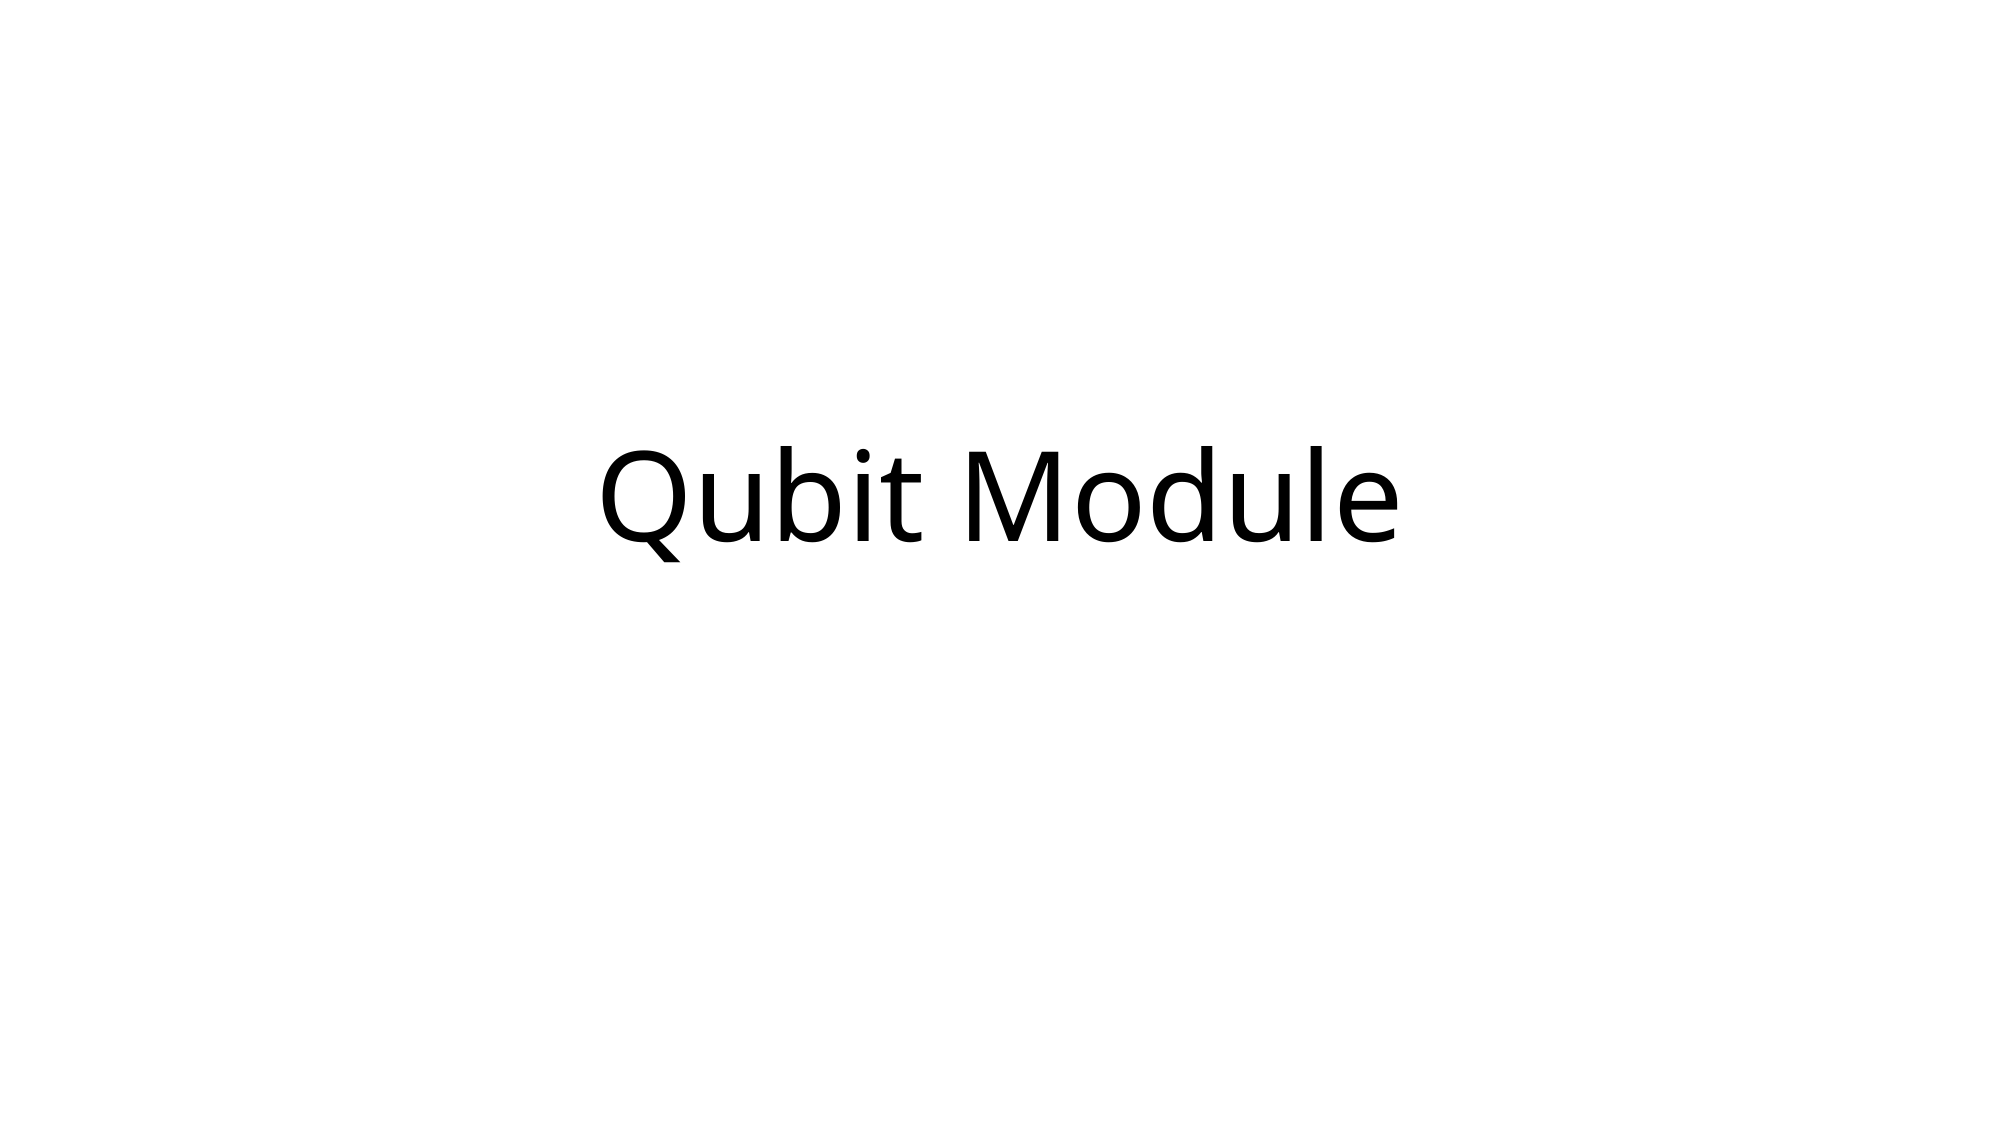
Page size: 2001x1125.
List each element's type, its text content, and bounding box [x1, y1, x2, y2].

title Qubit Module [249, 184, 1750, 576]
